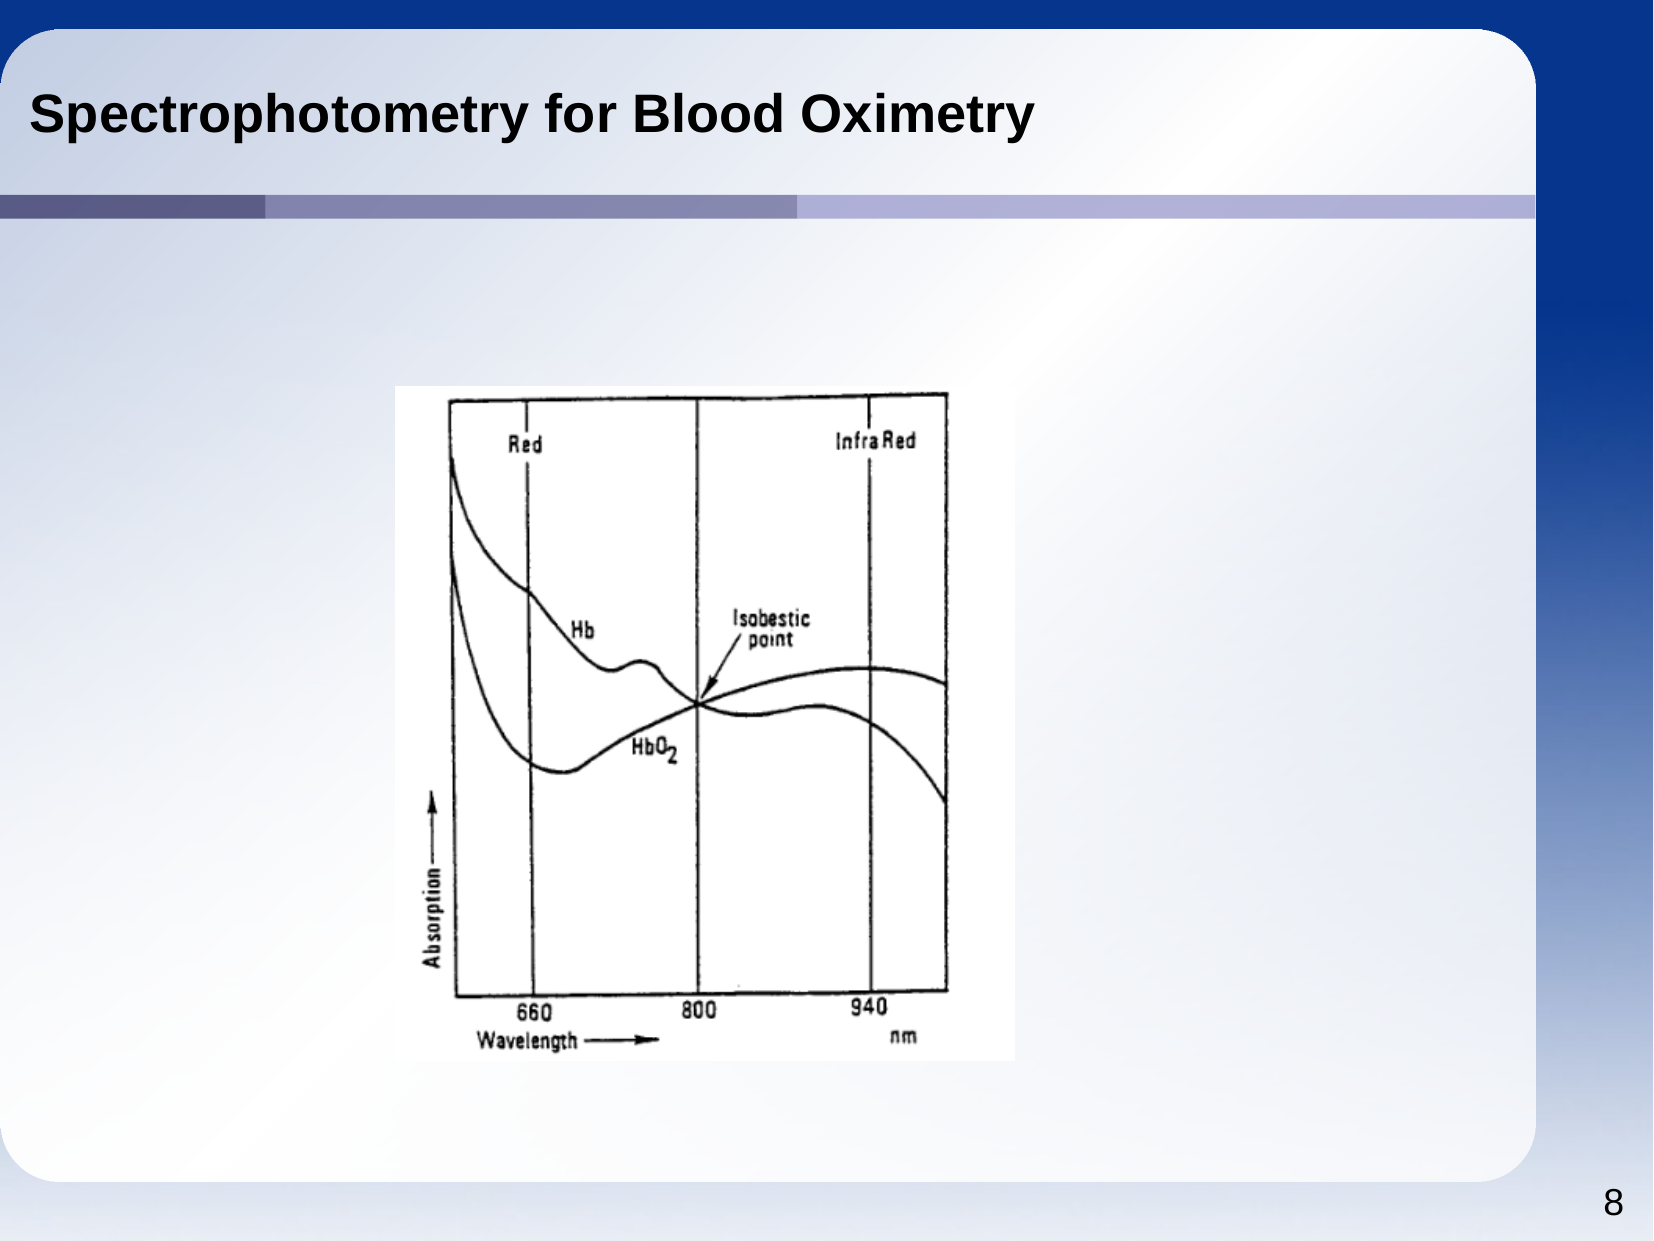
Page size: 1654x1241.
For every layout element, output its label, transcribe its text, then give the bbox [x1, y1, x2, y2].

picture [395, 386, 1015, 1061]
title Spectrophotometry for Blood Oximetry [29, 49, 1506, 178]
picture [0, 0, 1654, 1241]
